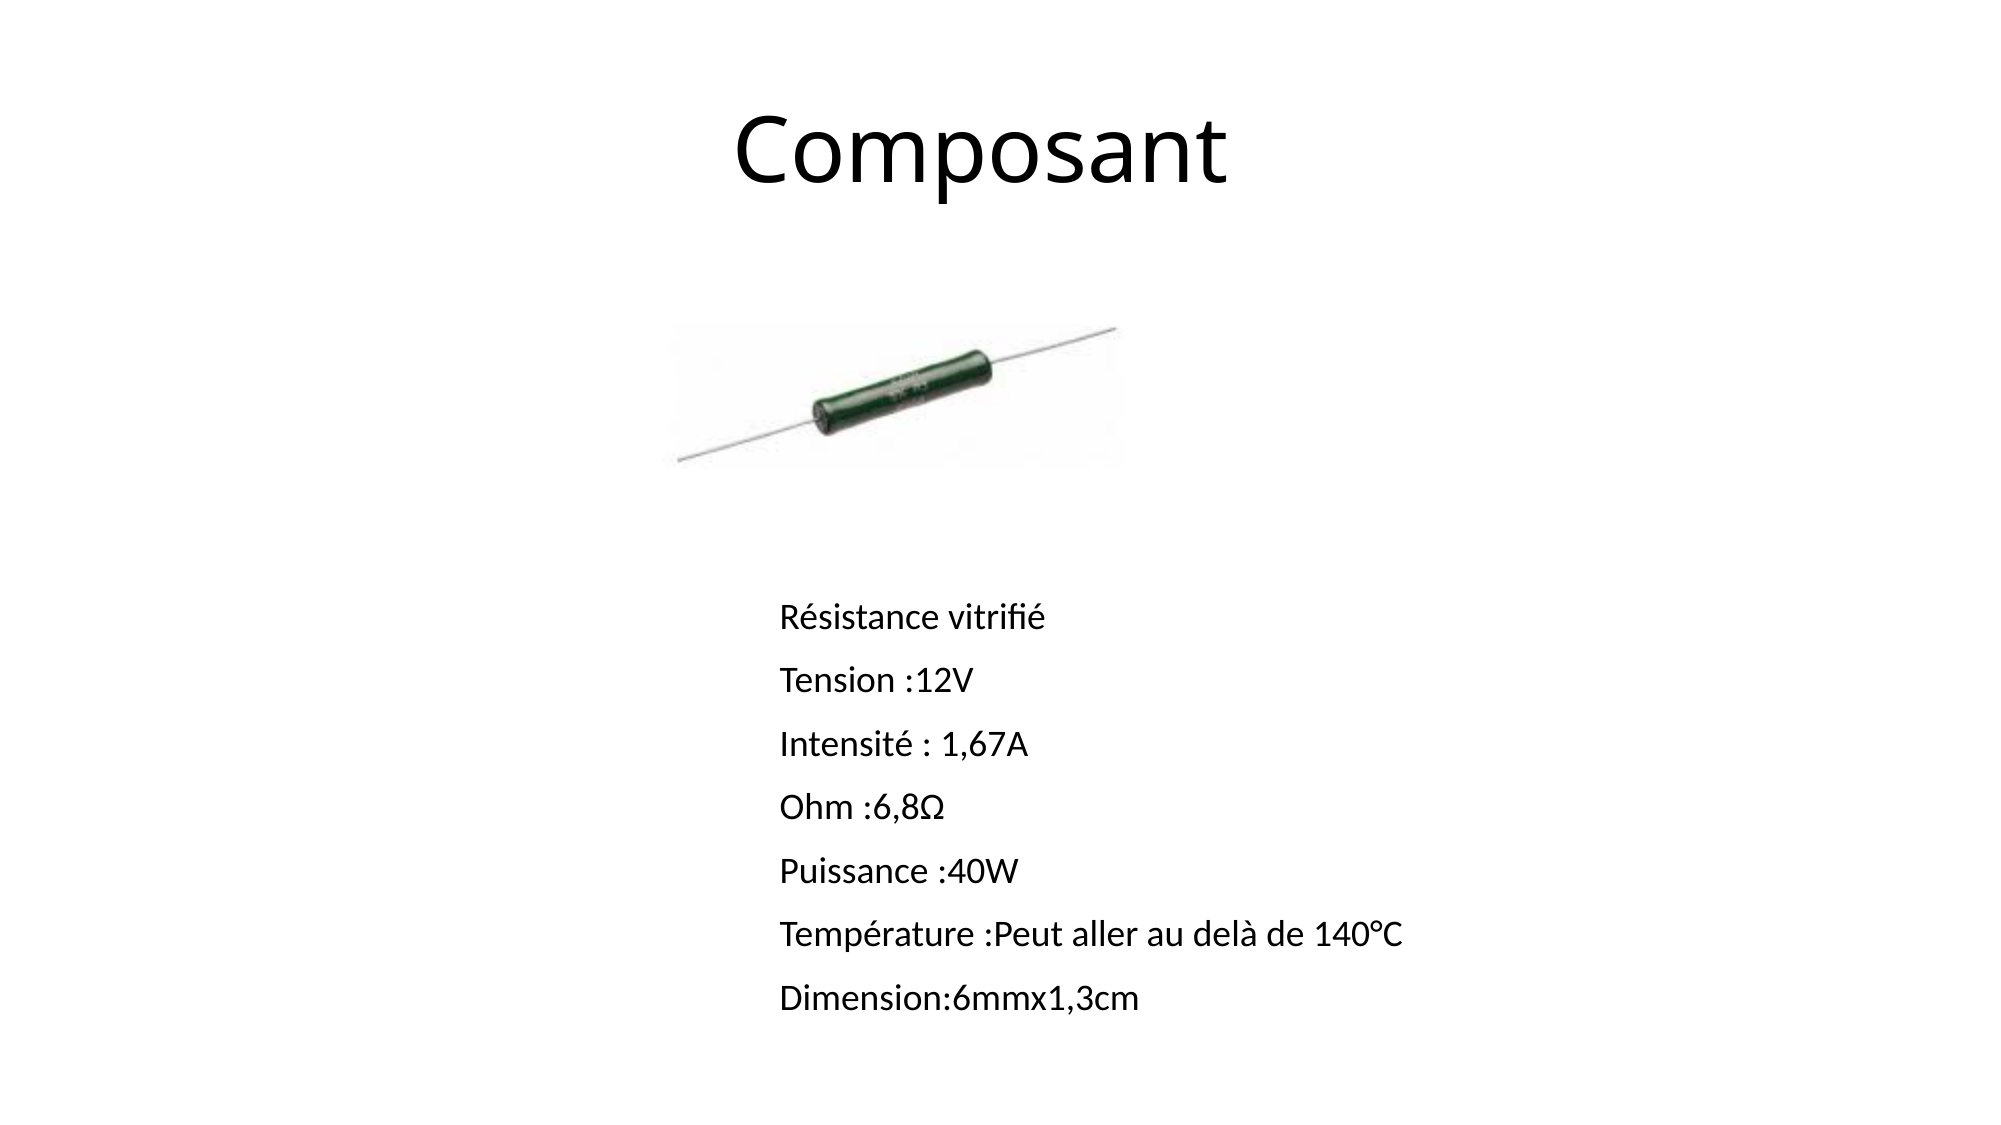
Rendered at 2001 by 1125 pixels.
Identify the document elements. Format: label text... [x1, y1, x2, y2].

list Résistance vitrifié Tension :12V Intensité : 1,67A Ohm :6,8Ω Puissance :40W Température :Peut aller au delà de 140°C Dimension:6mmx1,3cm [779, 602, 1659, 1073]
picture [614, 212, 1182, 579]
title Composant [732, 0, 2000, 345]
